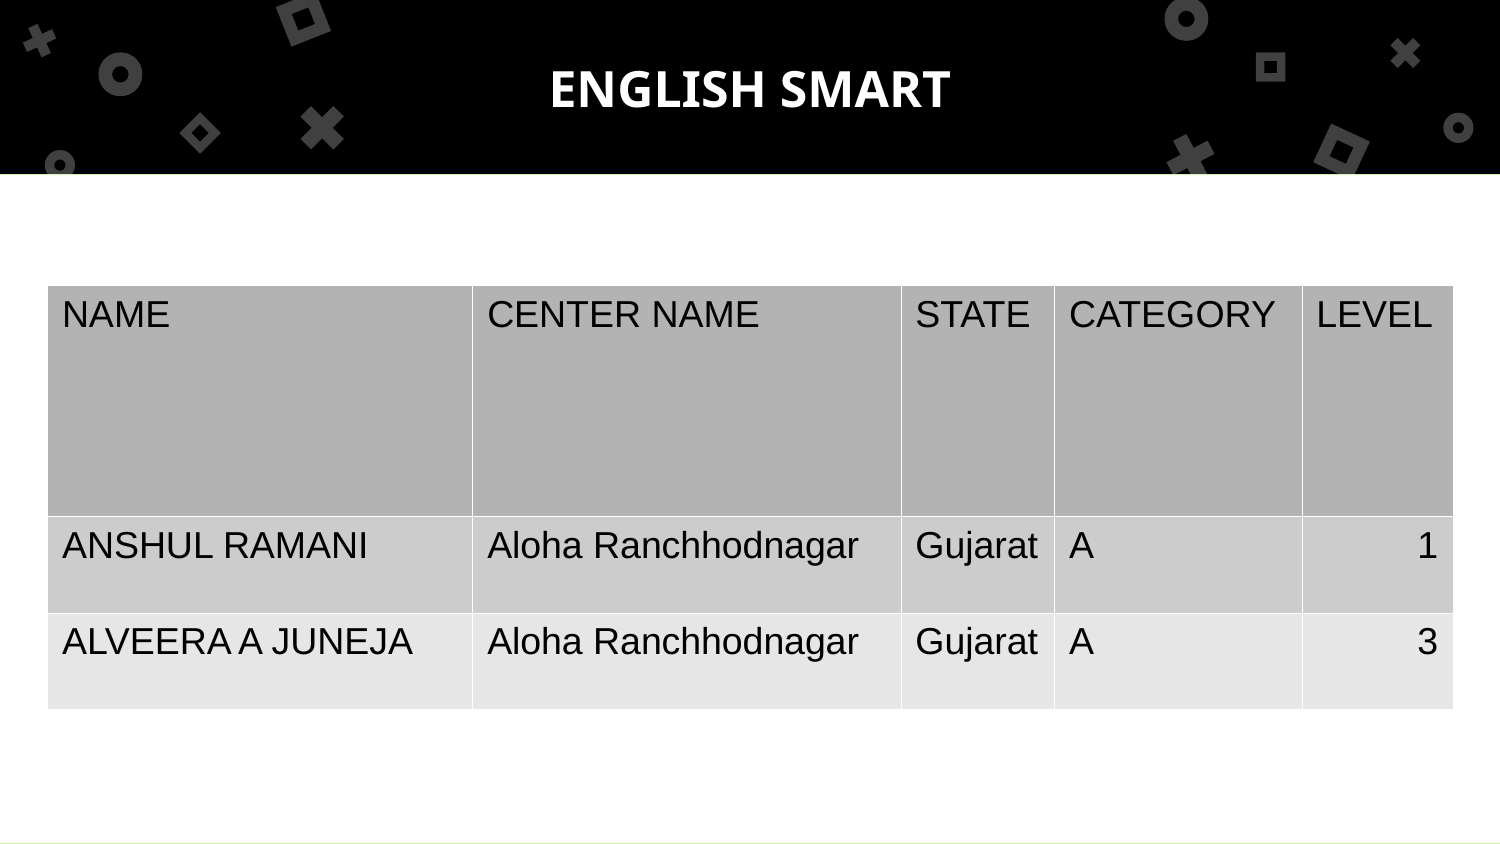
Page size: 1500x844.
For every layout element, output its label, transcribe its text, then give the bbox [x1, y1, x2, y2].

table_cell A [1055, 614, 1302, 709]
table_cell Aloha Ranchhodnagar [473, 614, 901, 709]
table_header CENTER NAME [473, 286, 901, 516]
table_cell 1 [1303, 517, 1453, 613]
table_header STATE [902, 286, 1054, 516]
table_cell ALVEERA A JUNEJA [48, 614, 472, 709]
table_header NAME [48, 286, 472, 516]
table_cell Gujarat [902, 517, 1054, 613]
table_cell ANSHUL RAMANI [48, 517, 472, 613]
table_header LEVEL [1303, 286, 1453, 516]
table_cell 3 [1303, 614, 1453, 709]
table_cell Gujarat [902, 614, 1054, 709]
table_header CATEGORY [1055, 286, 1302, 516]
text_box ENGLISH SMART [75, 0, 1425, 175]
table_cell Aloha Ranchhodnagar [473, 517, 901, 613]
table_cell A [1055, 517, 1302, 613]
